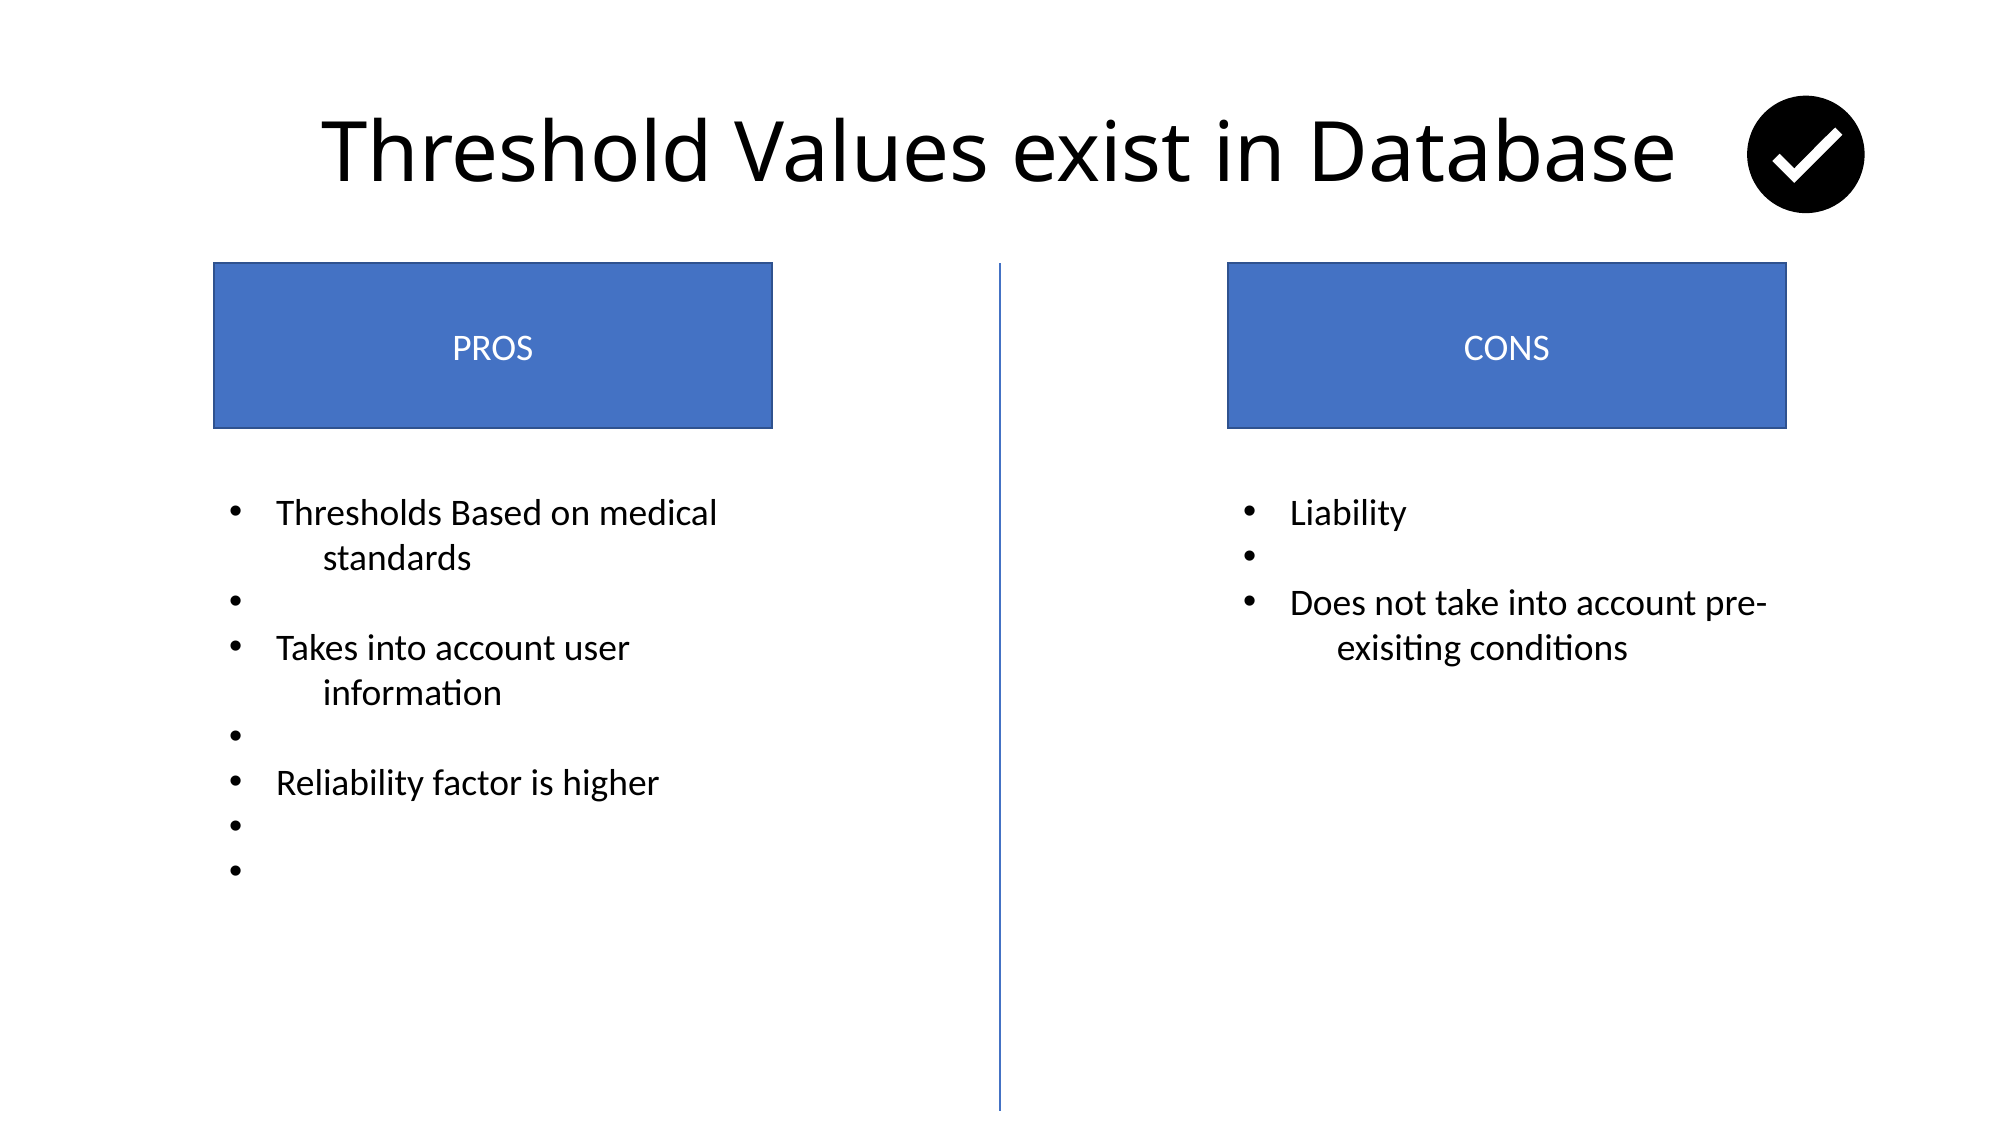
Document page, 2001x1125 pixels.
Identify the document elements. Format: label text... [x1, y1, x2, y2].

picture [1730, 79, 1881, 230]
text_box CONS [1228, 263, 1786, 428]
text_box PROS [214, 263, 772, 428]
title Threshold Values exist in Database [137, 45, 1863, 264]
text_box Thresholds Based on medical standards Takes into account user information Reliability factor is higher [214, 480, 772, 905]
text_box Liability Does not take into account pre-exisiting conditions [1228, 480, 1786, 678]
